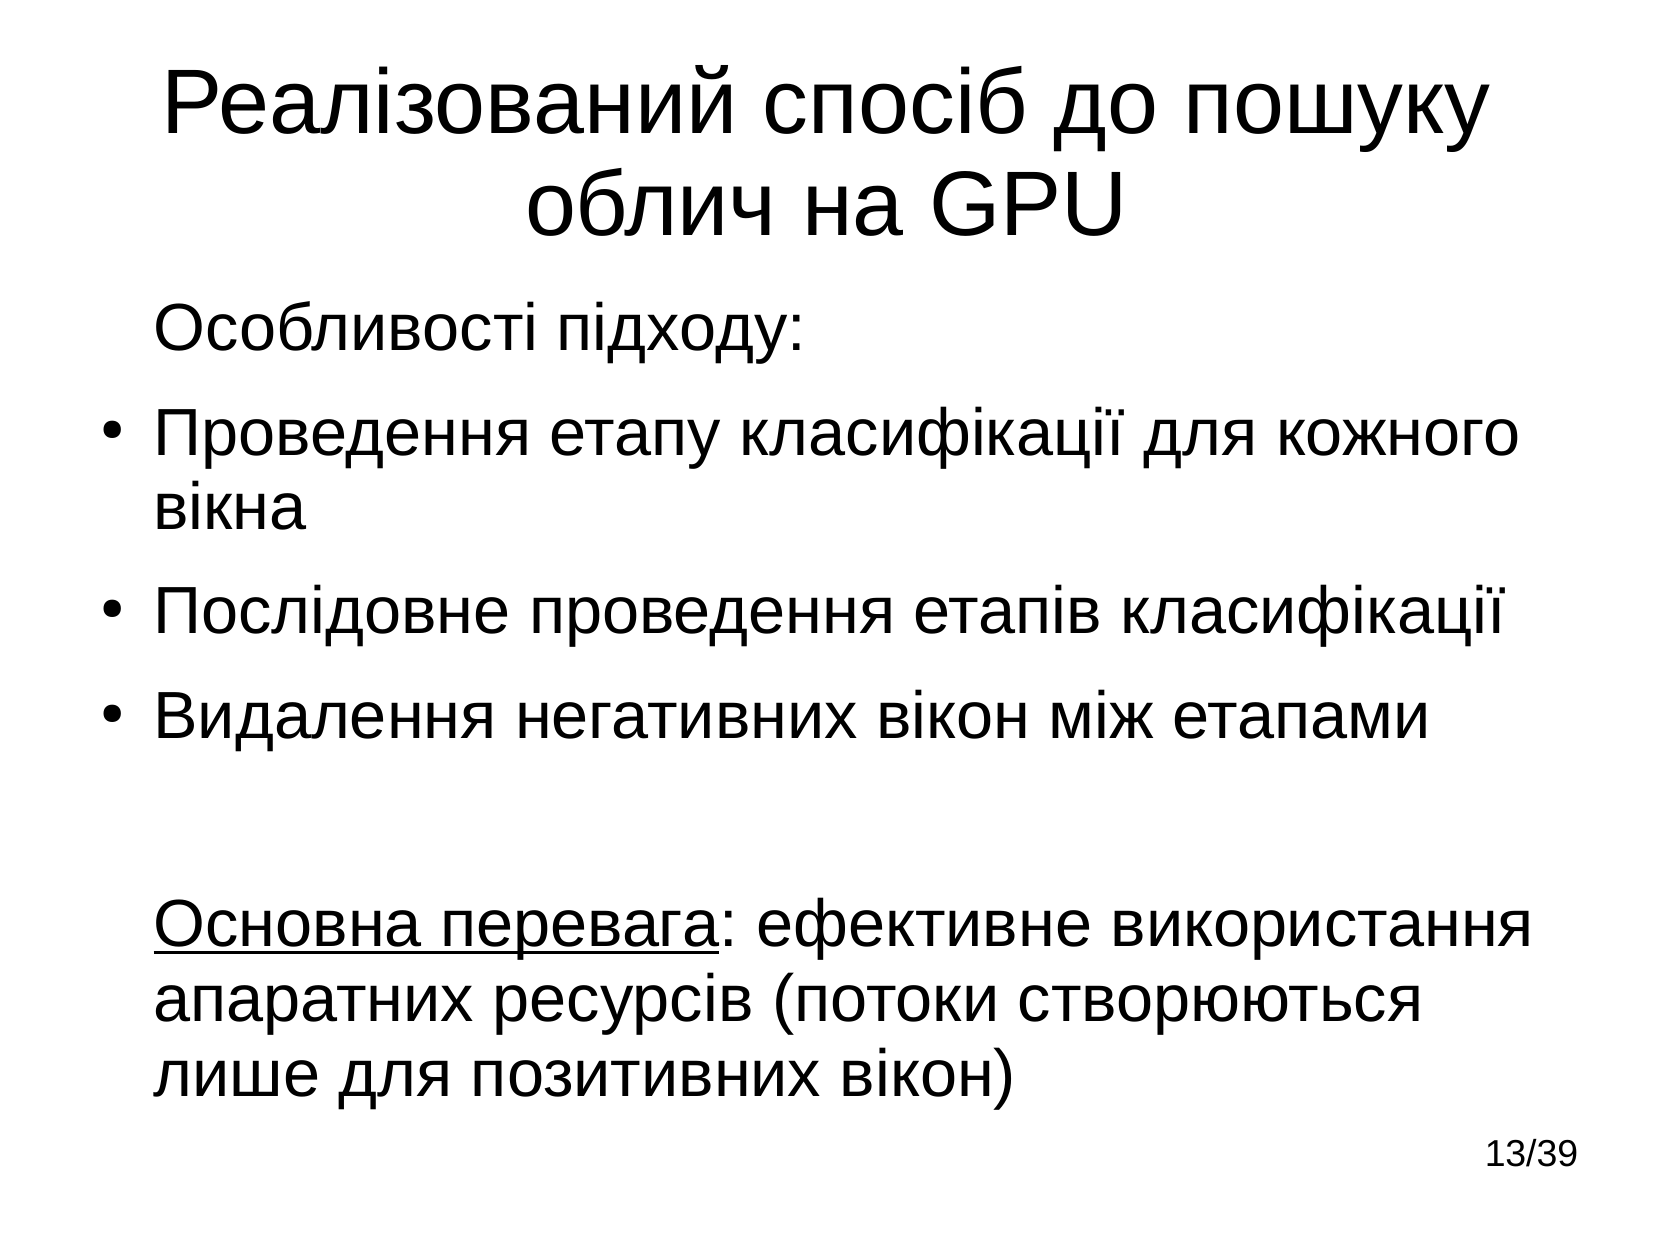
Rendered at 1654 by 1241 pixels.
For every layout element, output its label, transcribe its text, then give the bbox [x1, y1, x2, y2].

title Реалізований спосіб до пошуку облич на GPU [82, 49, 1571, 257]
text_box 13/39 [1470, 1125, 1606, 1182]
list Особливості підходу: Проведення етапу класифікації для кожного вікна Послідовне проведення етапів класифікації Видалення негативних вікон між етапами Основна перевага: ефективне використання апаратних ресурсів (потоки створюються лише для позитивних вікон) [82, 290, 1571, 1171]
